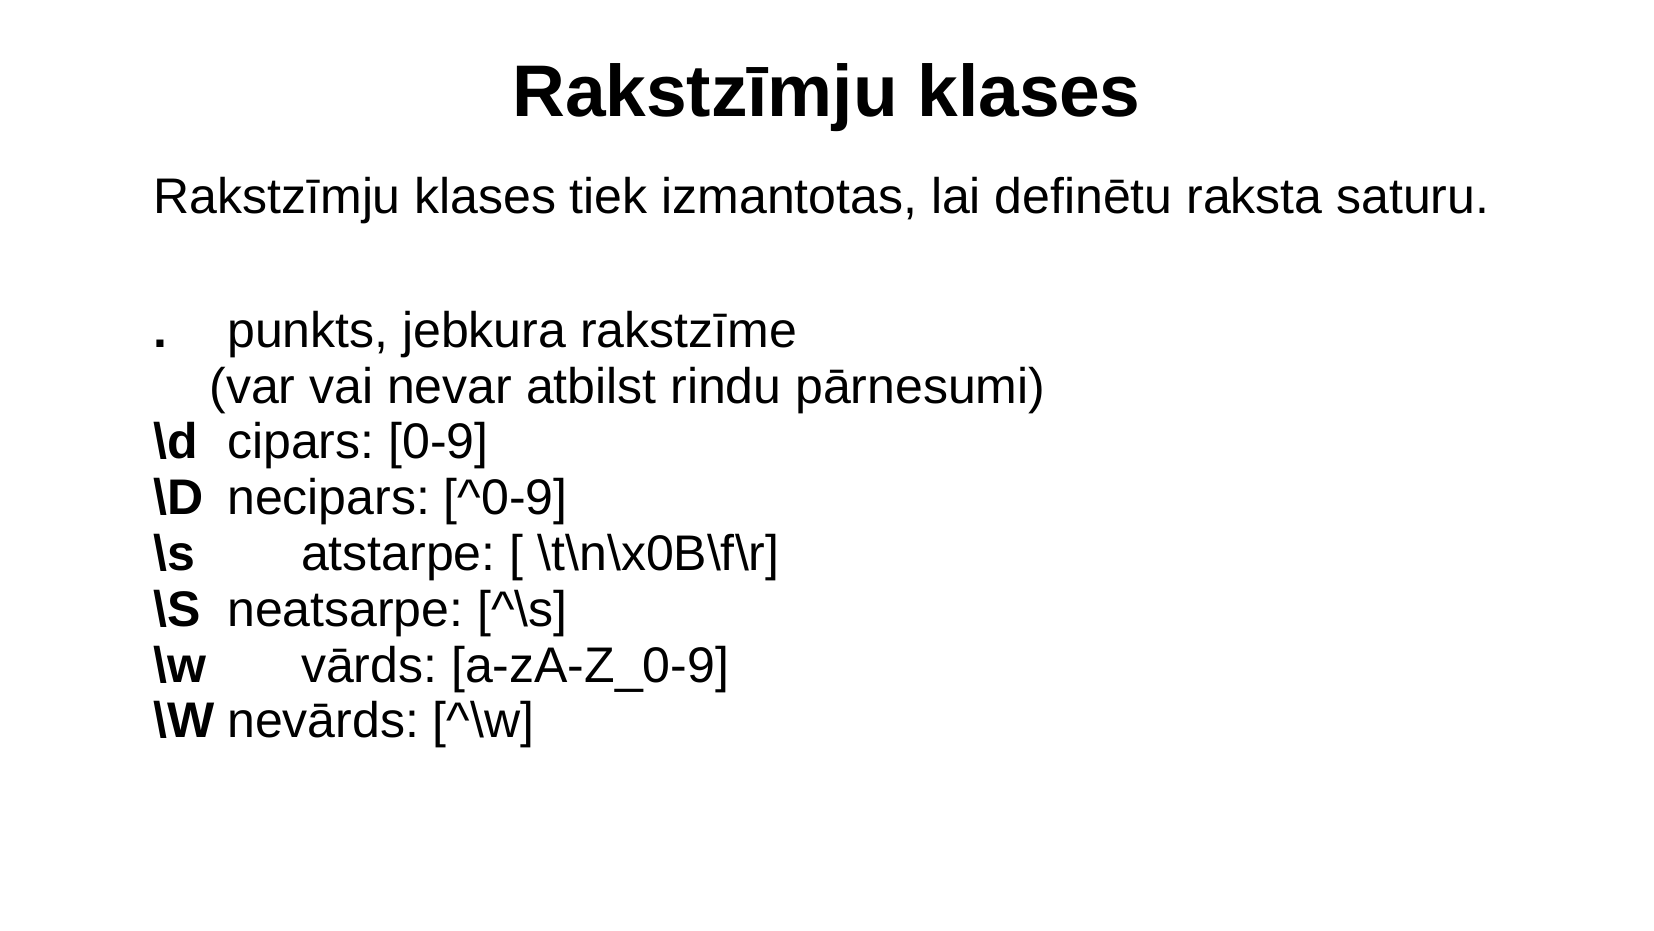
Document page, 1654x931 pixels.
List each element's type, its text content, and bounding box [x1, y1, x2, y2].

list Rakstzīmju klases tiek izmantotas, lai definētu raksta saturu. . punkts, jebkura rakstzīme (var vai nevar atbilst rindu pārnesumi) \d cipars: [0-9] \D necipars: [^0-9] \s atstarpe: [ \t\n\x0B\f\r] \S neatsarpe: [^\s] \w vārds: [a-zA-Z_0-9] \W nevārds: [^\w] [82, 168, 1538, 889]
title Rakstzīmju klases [82, 37, 1571, 147]
